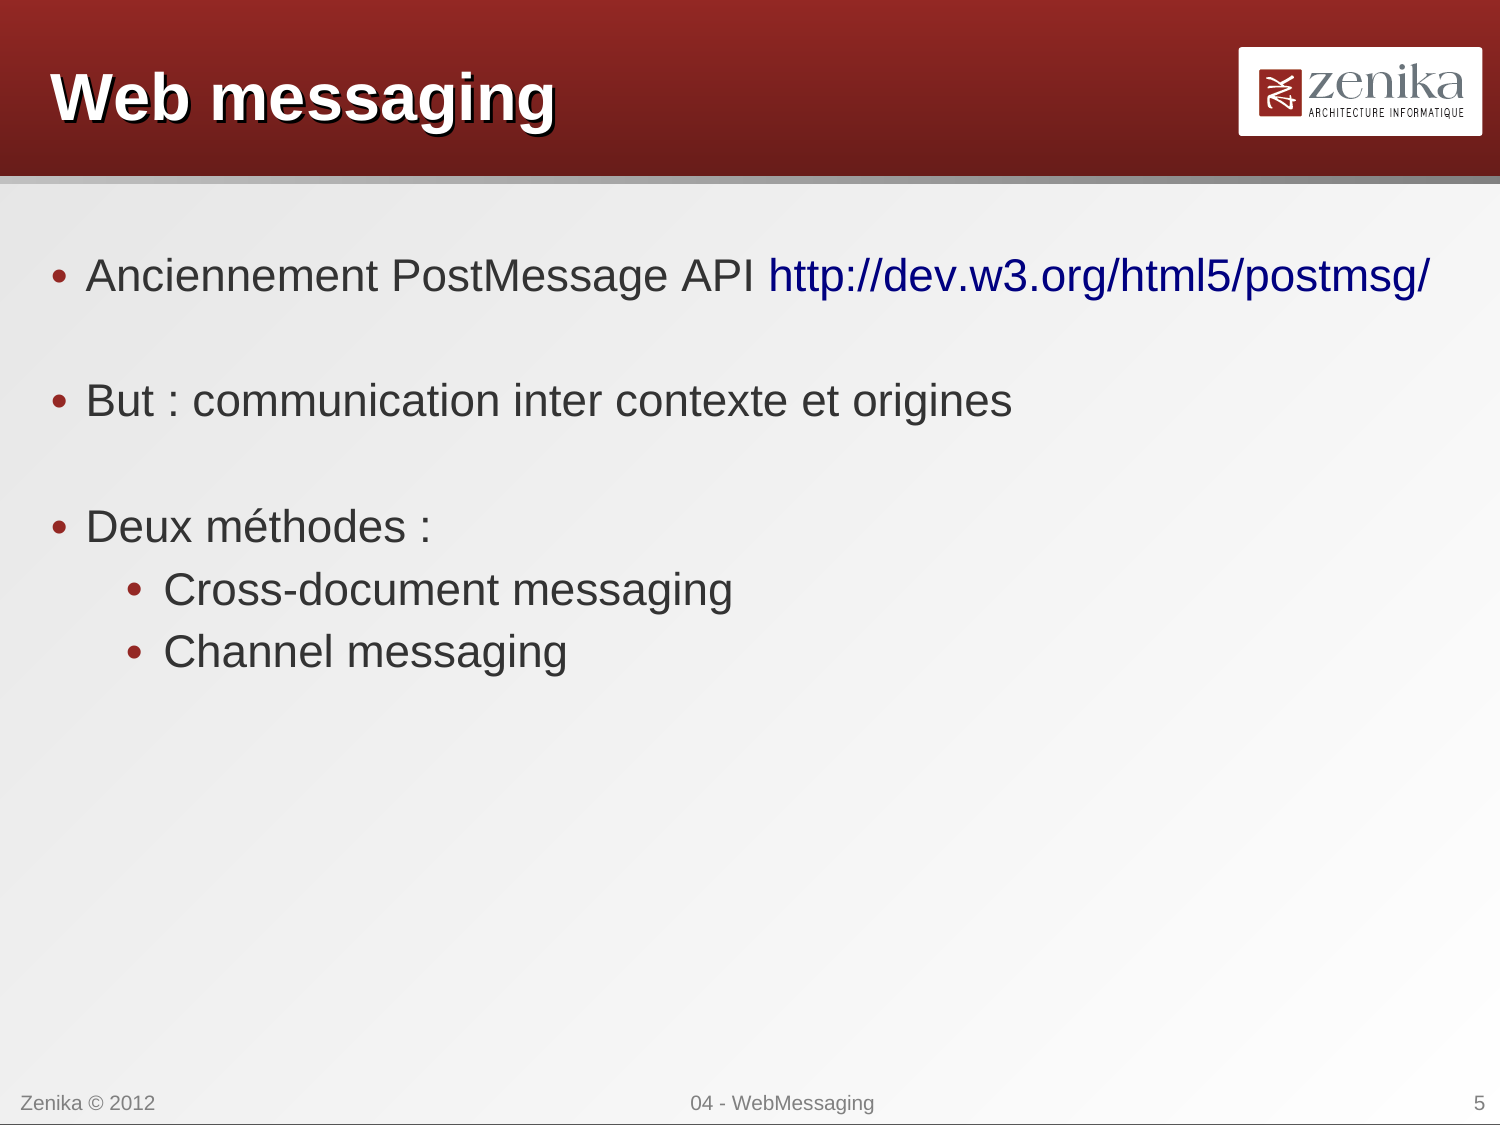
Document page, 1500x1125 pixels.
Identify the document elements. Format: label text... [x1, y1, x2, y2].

title Web messaging [50, 15, 1206, 180]
list Anciennement PostMessage API http://dev.w3.org/html5/postmsg/ But : communication inter contexte et origines Deux méthodes : Cross-document messaging Channel messaging [50, 249, 1435, 1079]
picture [1257, 58, 1464, 125]
